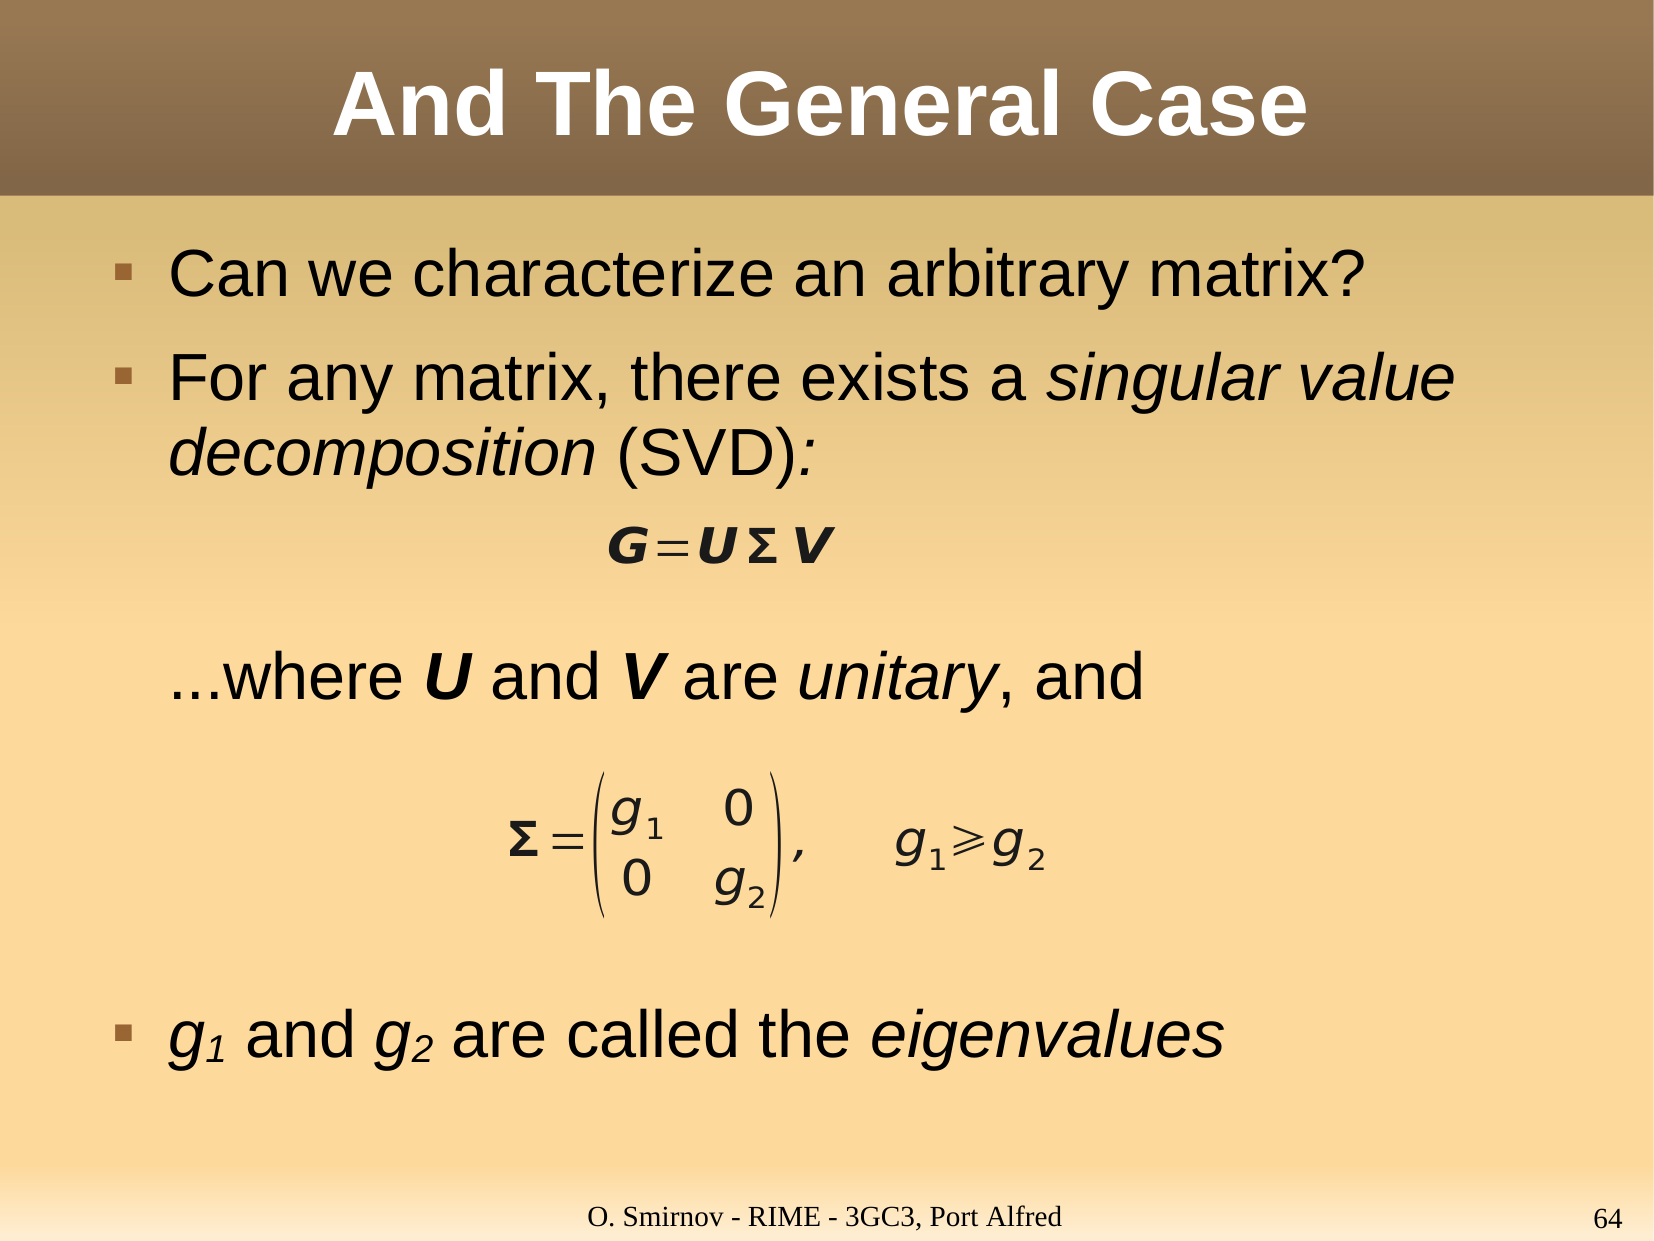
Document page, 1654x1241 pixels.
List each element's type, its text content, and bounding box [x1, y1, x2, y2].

chart [600, 514, 845, 578]
title And The General Case [76, 0, 1565, 208]
list Can we characterize an arbitrary matrix? For any matrix, there exists a singular value decomposition (SVD): ...where U and V are unitary, and g1 and g2 are called the eigenvalues [97, 235, 1586, 1094]
chart [500, 769, 1053, 923]
picture [0, 0, 1654, 1241]
